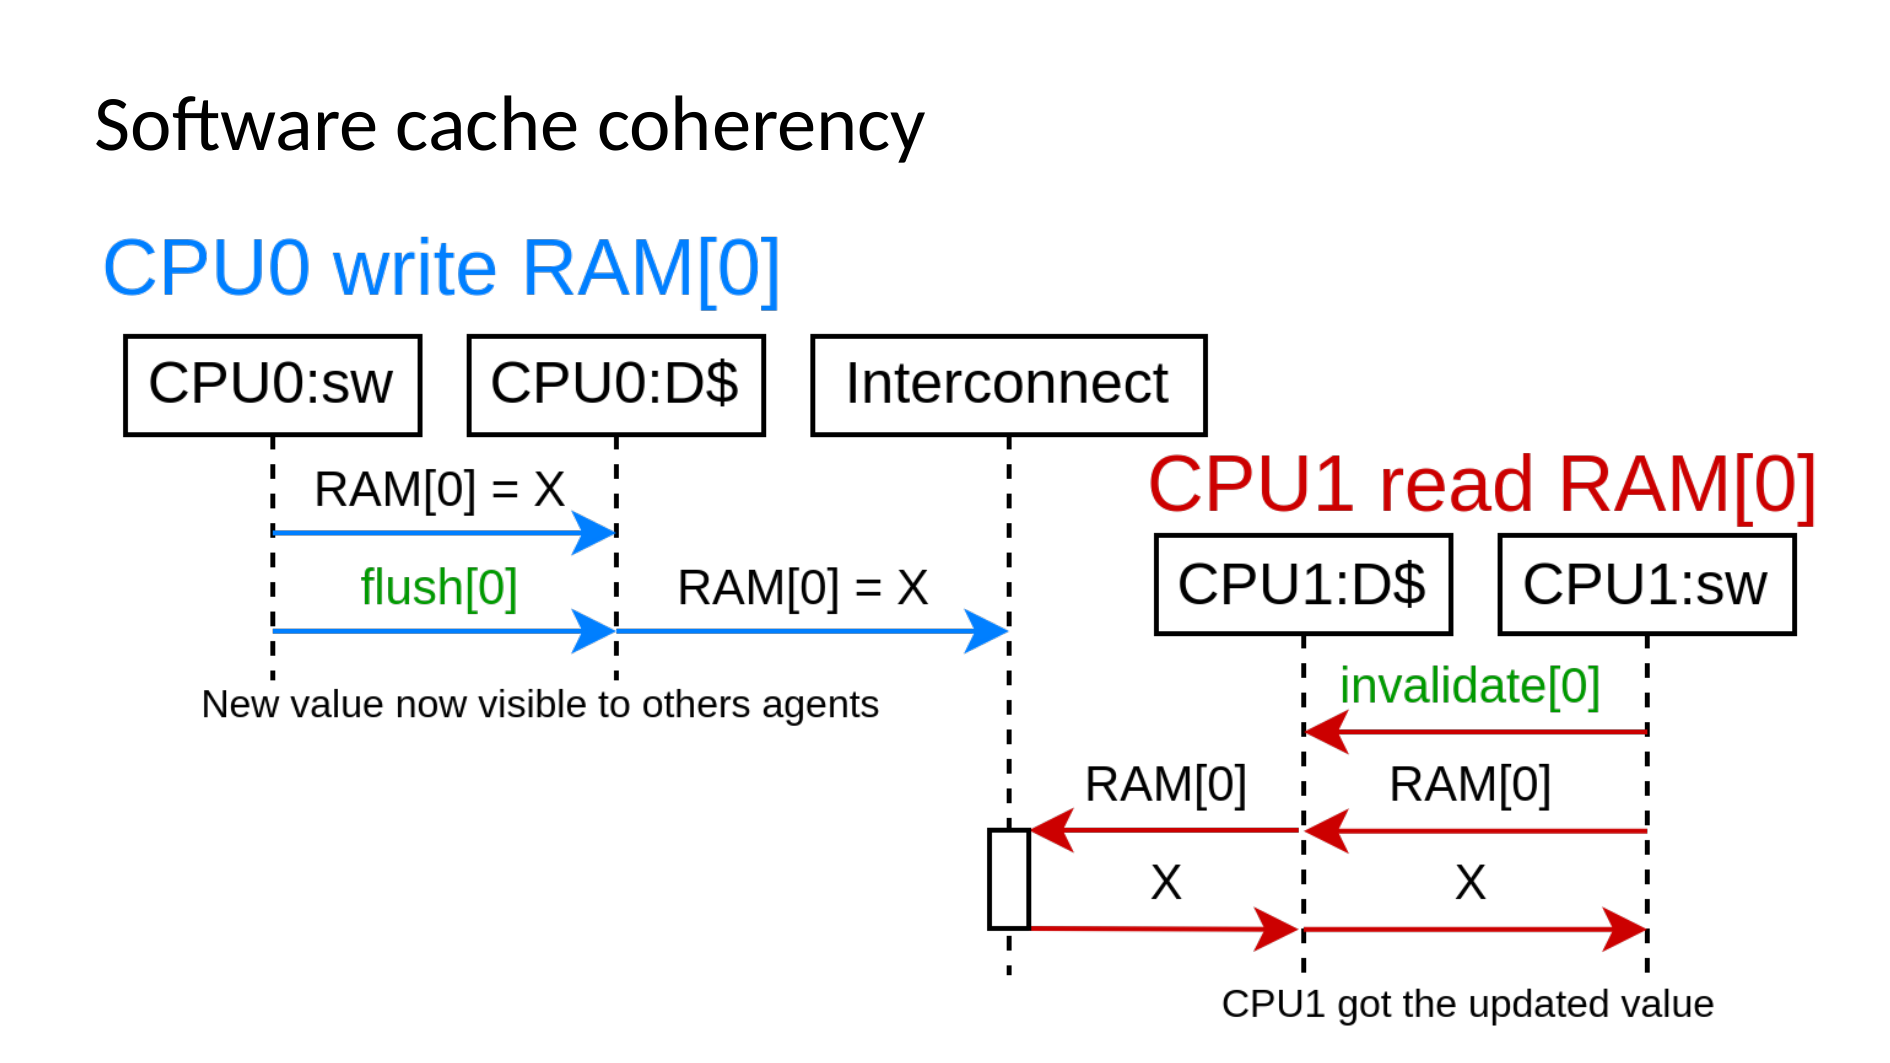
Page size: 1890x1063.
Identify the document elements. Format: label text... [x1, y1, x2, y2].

picture [25, 167, 1890, 1063]
title Software cache coherency [94, 42, 1796, 167]
